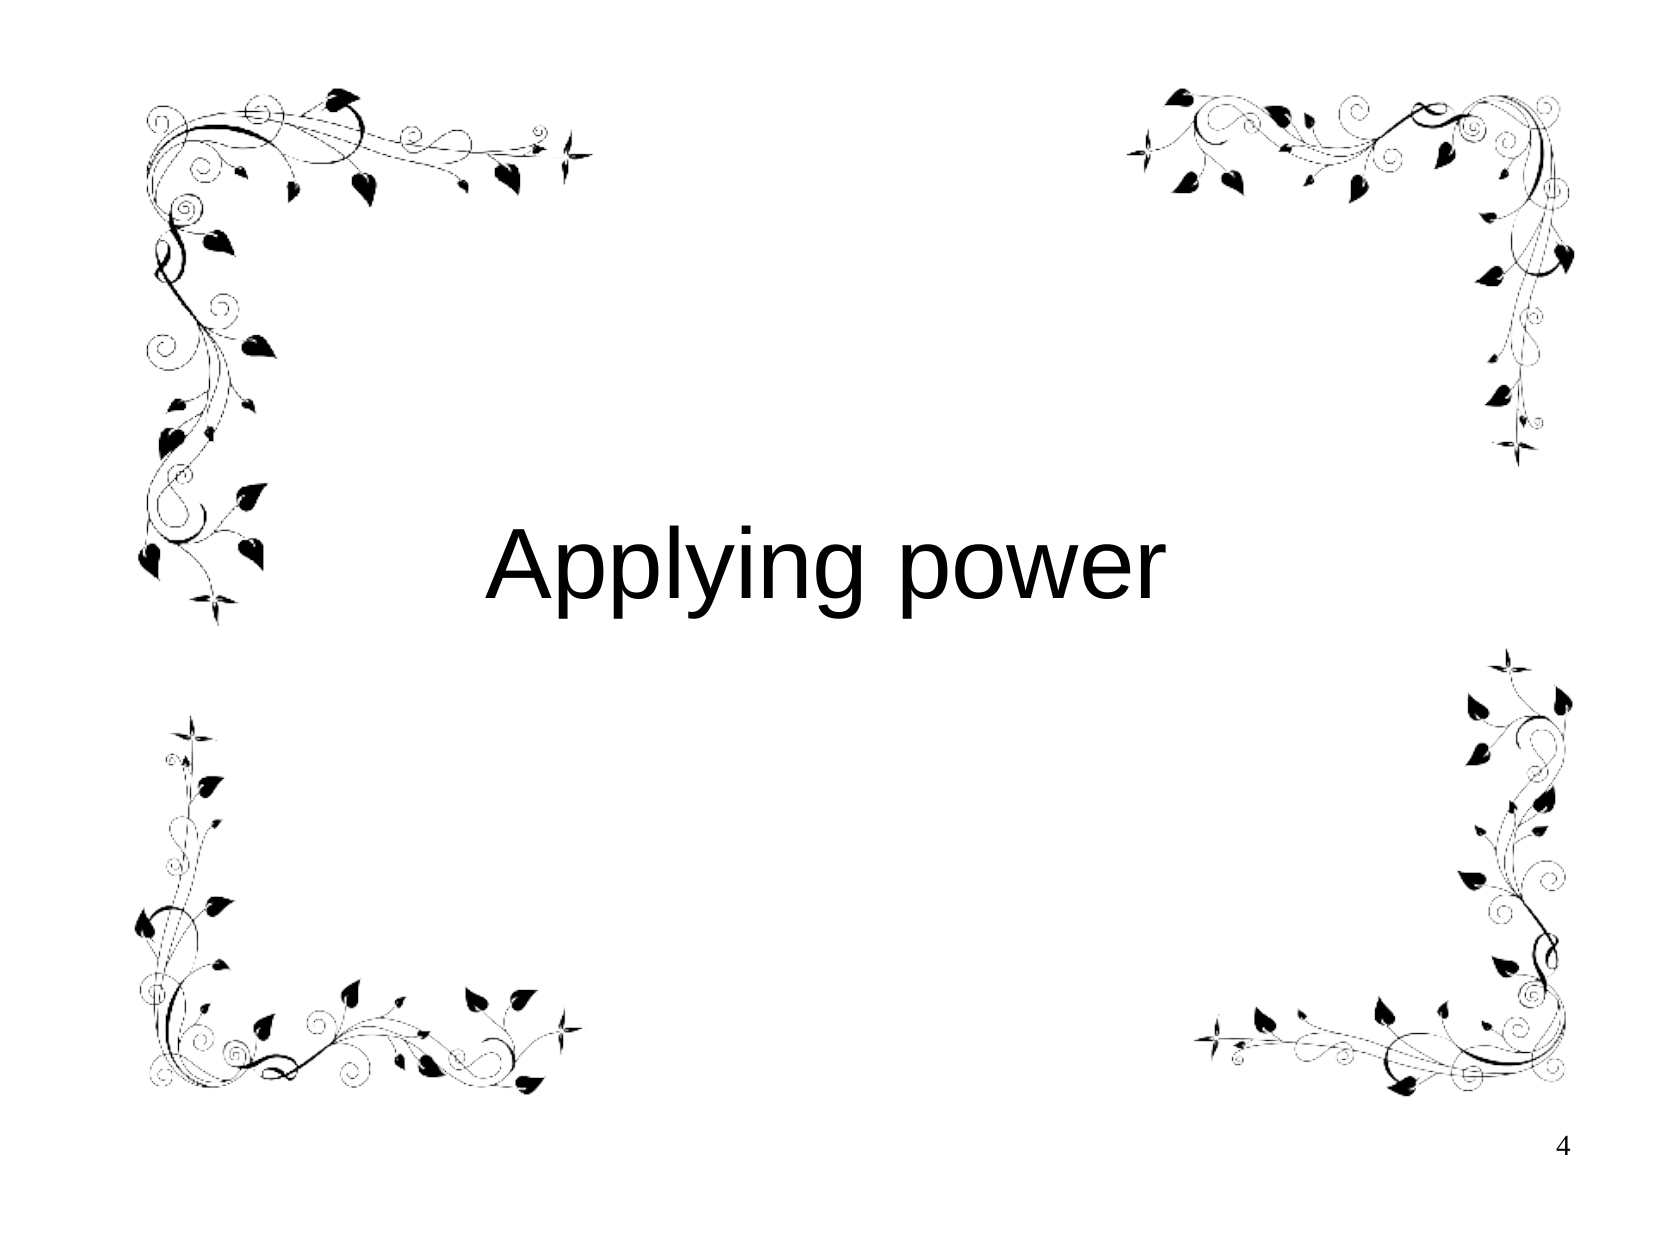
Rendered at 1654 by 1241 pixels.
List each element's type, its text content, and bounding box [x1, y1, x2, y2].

picture [128, 80, 1580, 1102]
text_box Applying power [470, 500, 1184, 628]
